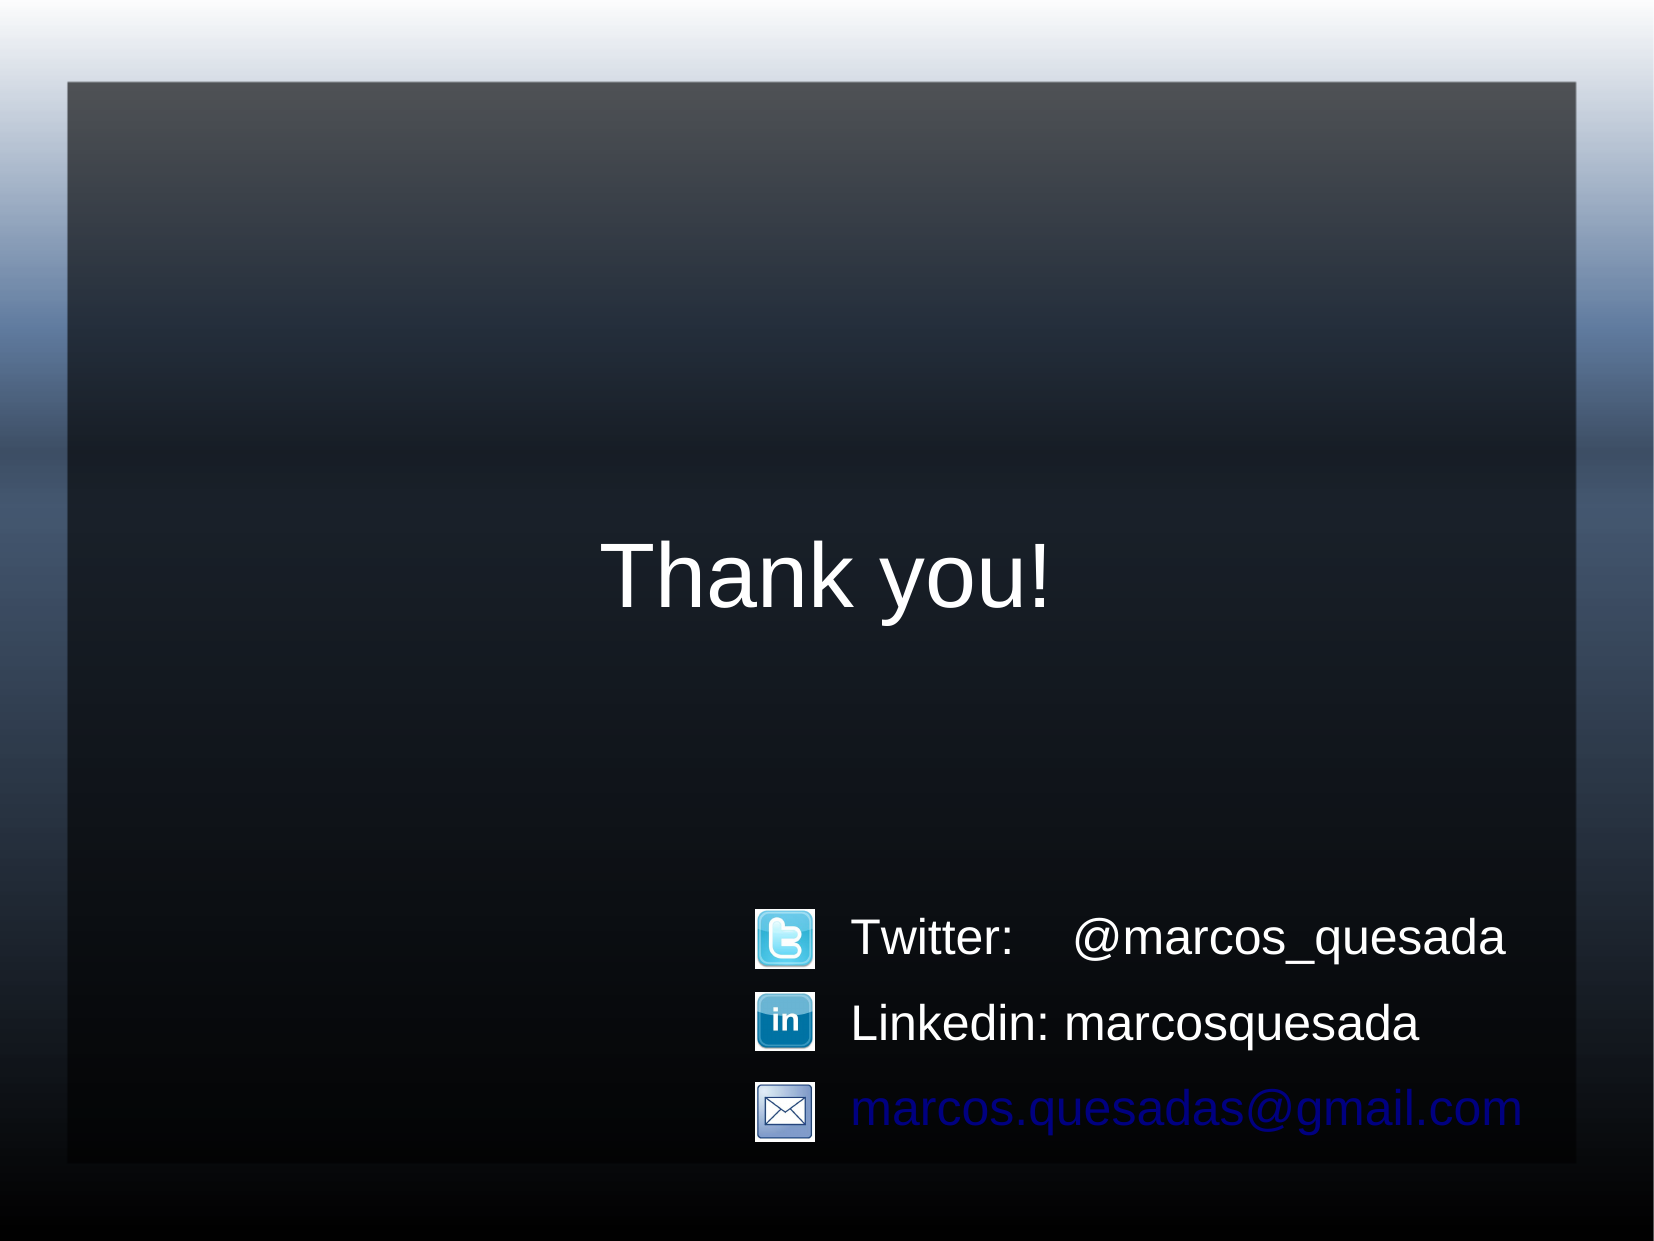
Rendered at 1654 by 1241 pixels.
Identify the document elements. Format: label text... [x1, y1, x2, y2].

picture [0, 0, 1654, 1241]
list Twitter: @marcos_quesada Linkedin: marcosquesada marcos.quesadas@gmail.com [779, 909, 1630, 1241]
title Thank you! [82, 472, 1571, 680]
